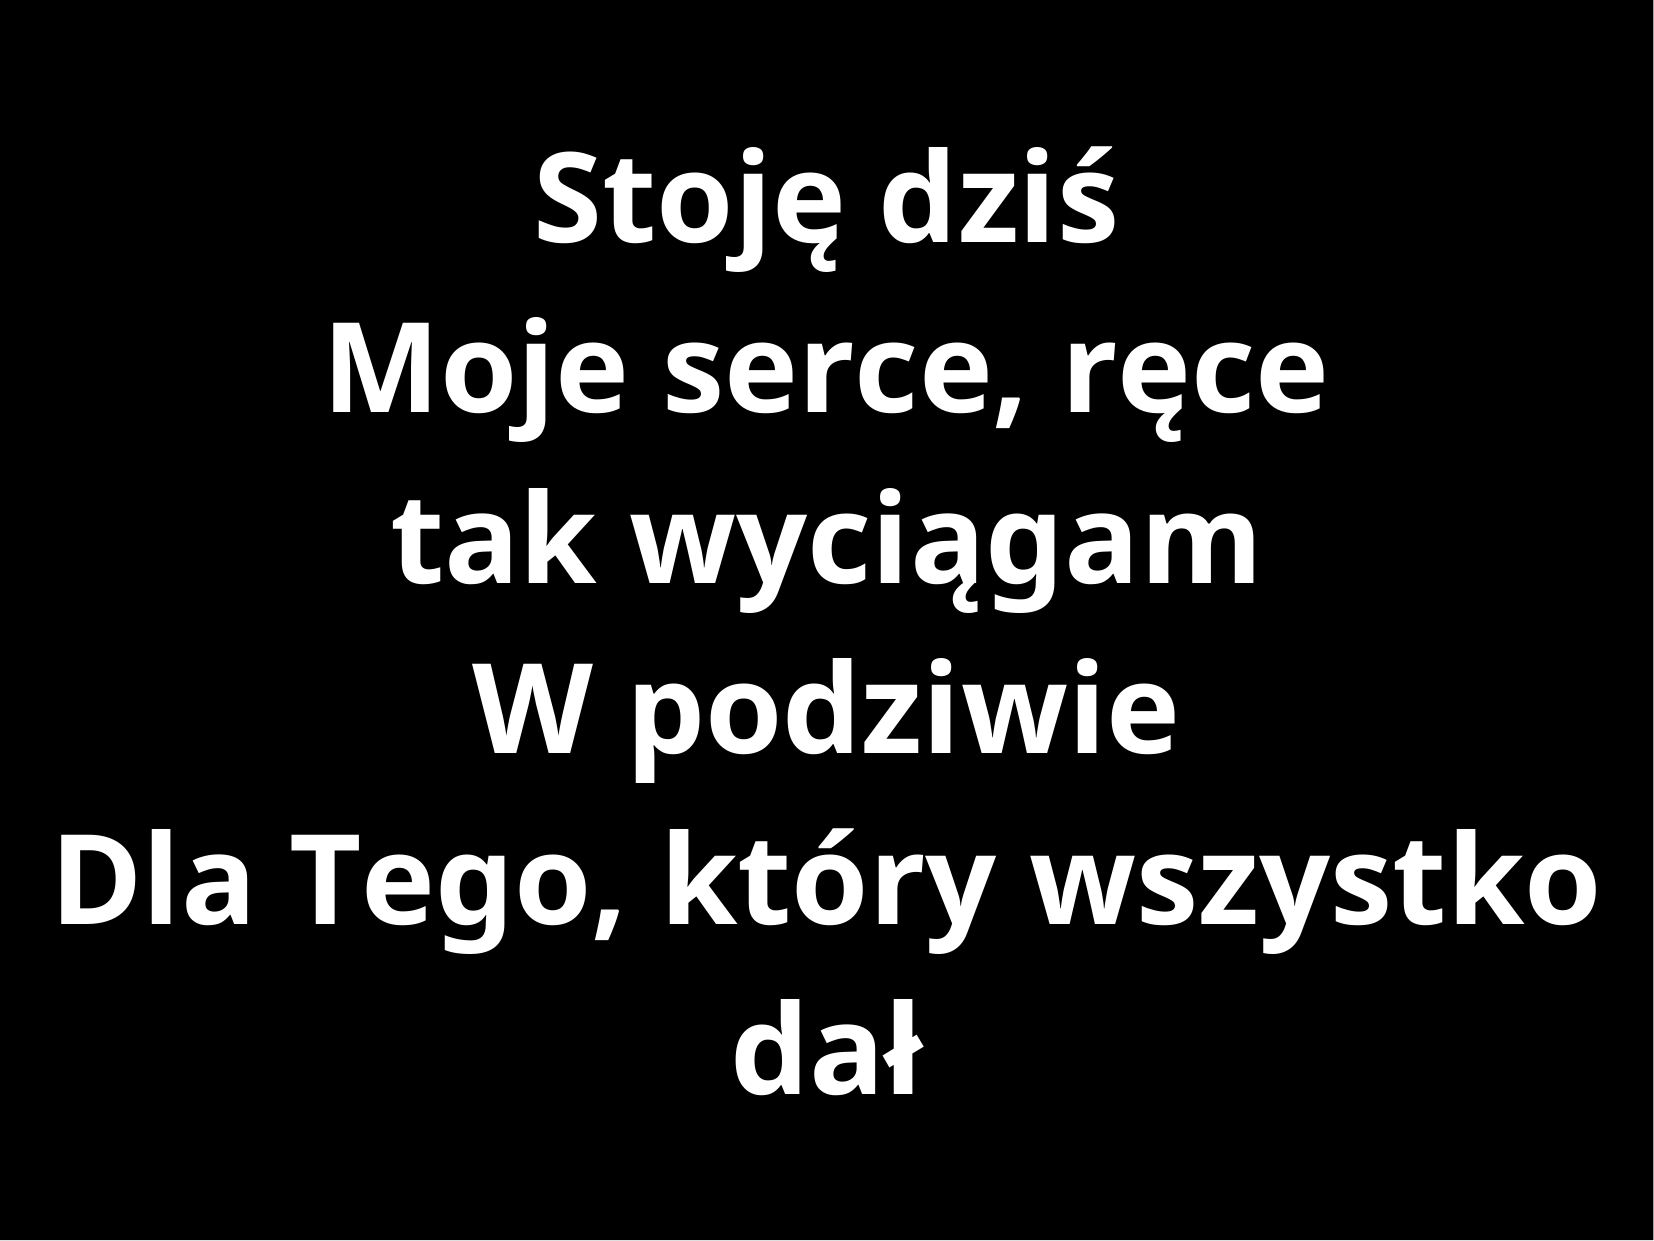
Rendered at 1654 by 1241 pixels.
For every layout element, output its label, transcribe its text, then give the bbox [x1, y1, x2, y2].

title Stoję dziś Moje serce, ręce tak wyciągam W podziwie Dla Tego, który wszystko dał [0, 0, 1654, 1241]
